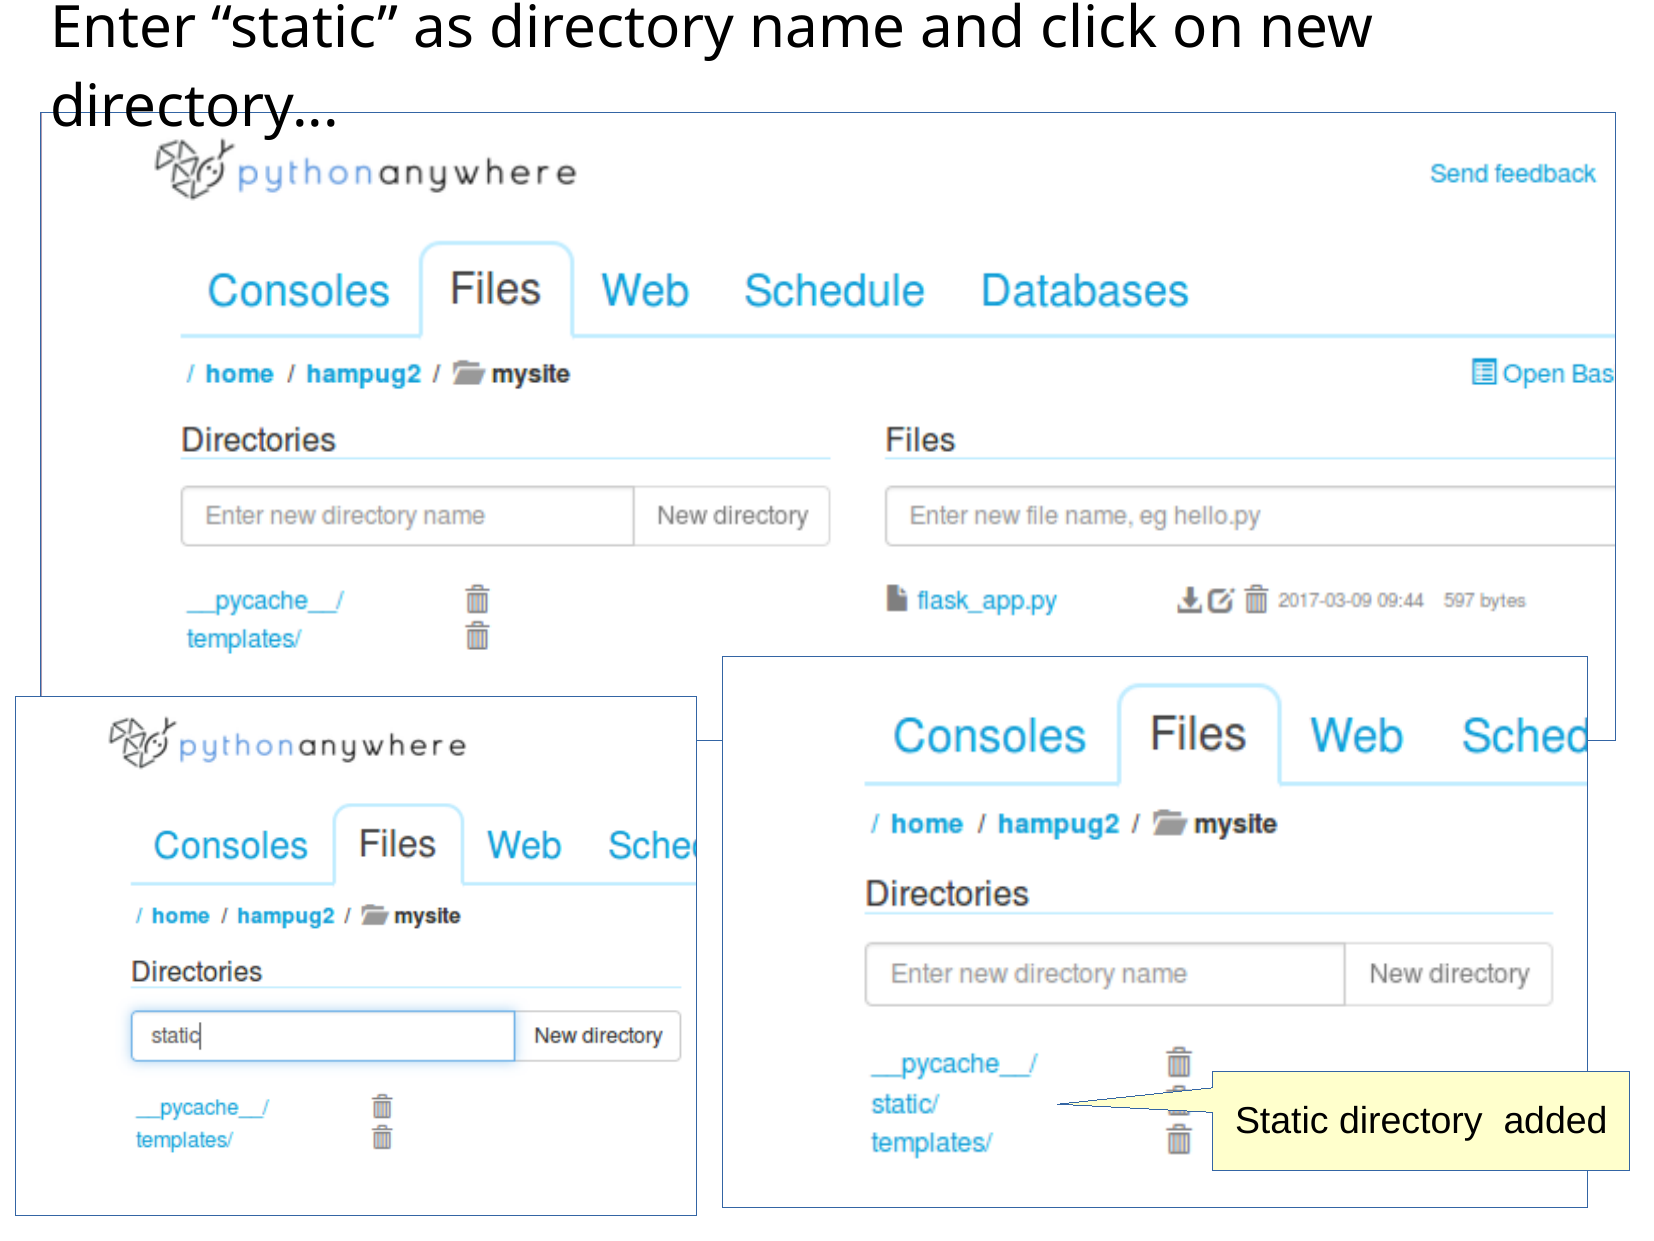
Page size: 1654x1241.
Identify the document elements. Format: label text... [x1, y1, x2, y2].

text_box Enter “static” as directory name and click on new directory... [50, 15, 1622, 113]
picture [214, 113, 232, 122]
text_box Static directory added [1057, 1071, 1630, 1171]
picture [15, 112, 1616, 1216]
picture [59, 113, 76, 122]
